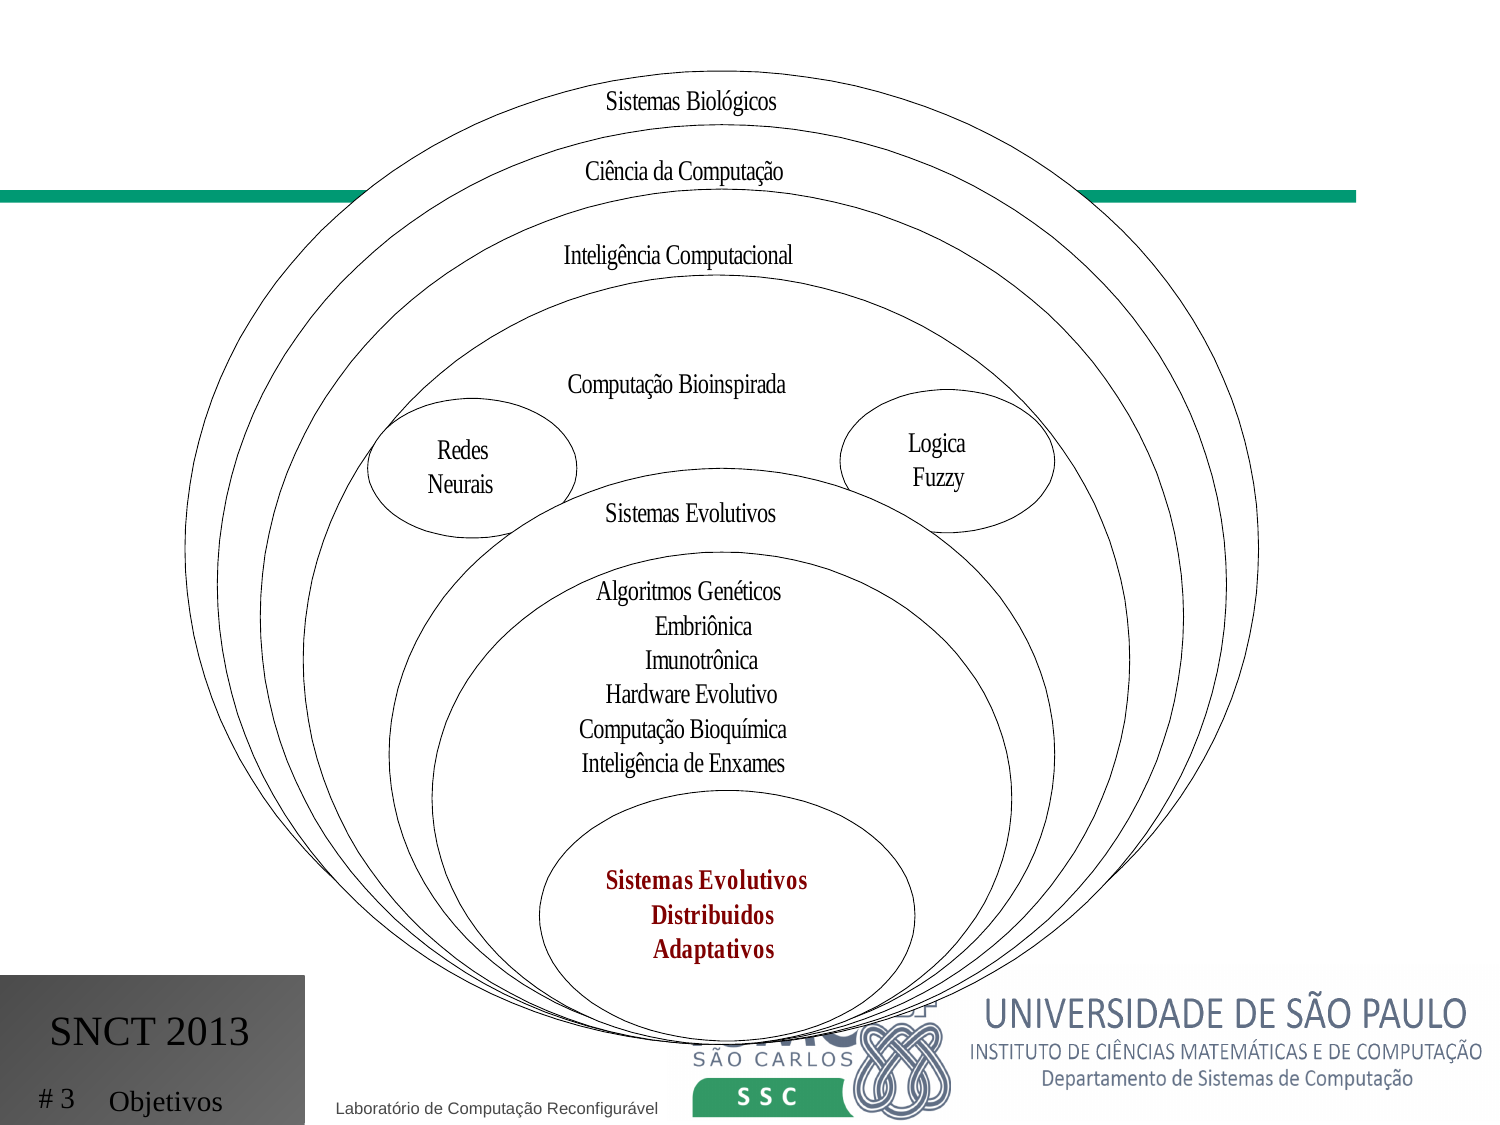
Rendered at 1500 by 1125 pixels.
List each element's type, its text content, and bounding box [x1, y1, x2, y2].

picture [181, 67, 1500, 1121]
slide_number # <number> [23, 1071, 164, 1119]
text_box Objetivos [94, 1074, 239, 1125]
